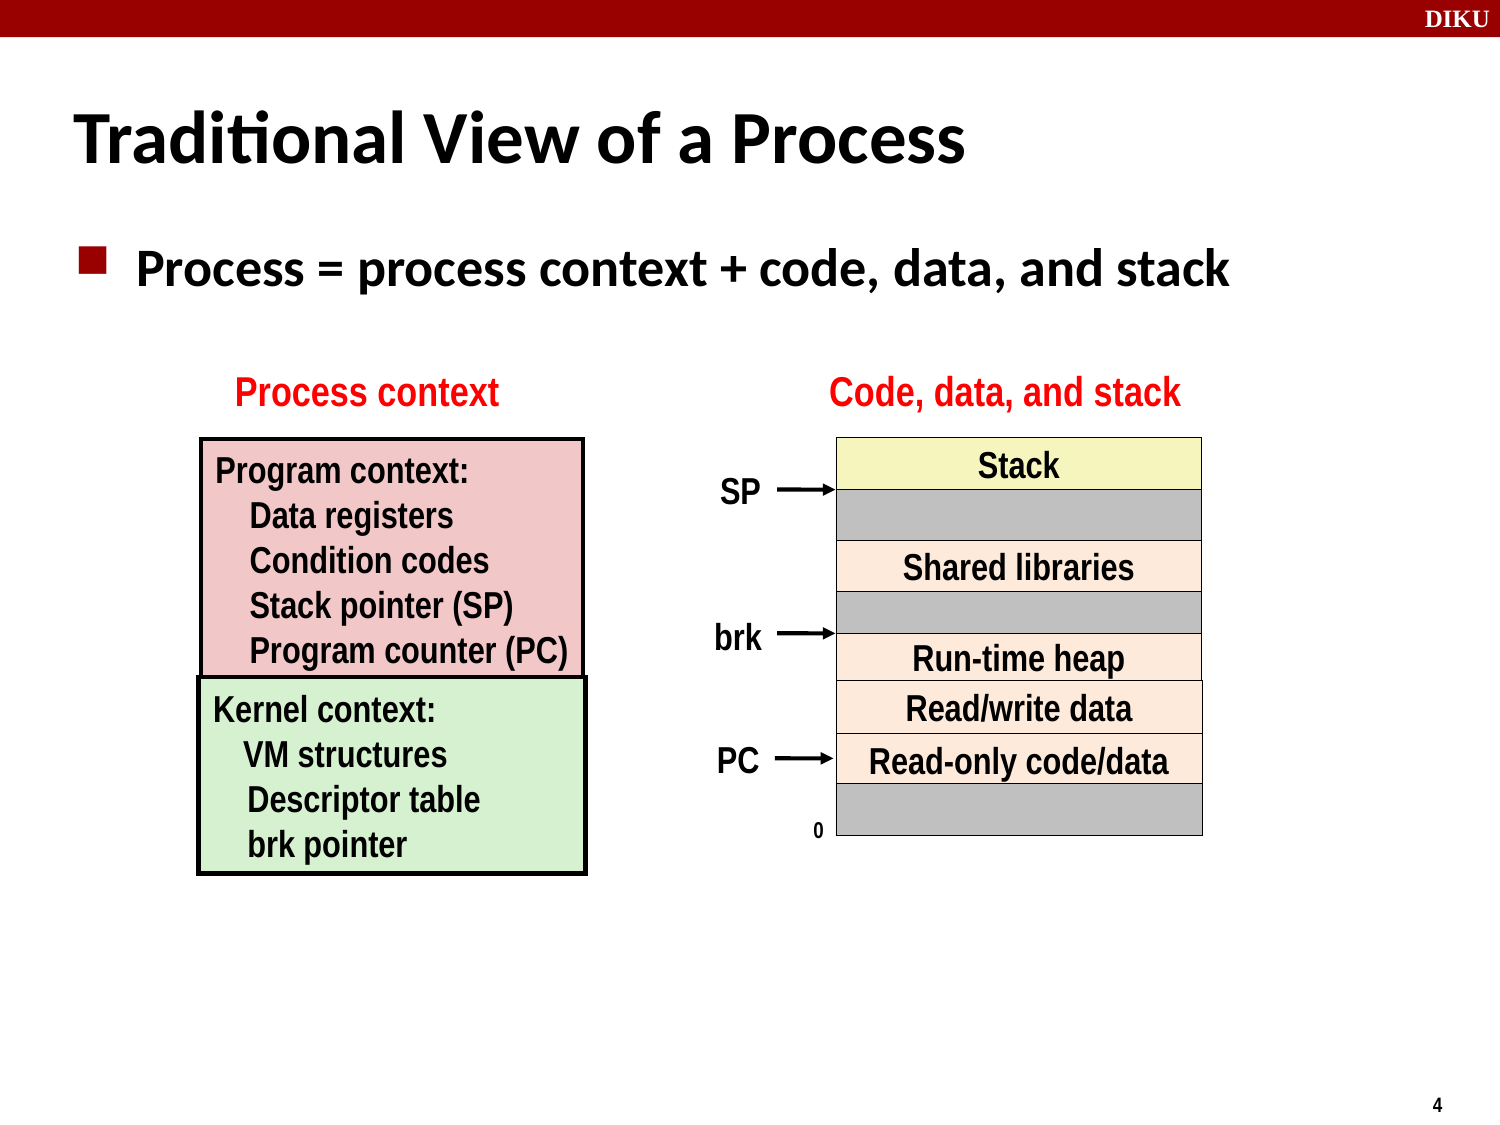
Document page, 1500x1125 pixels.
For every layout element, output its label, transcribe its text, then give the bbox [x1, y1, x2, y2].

text_box SP [705, 460, 776, 520]
text_box Program context: Data registers Condition codes Stack pointer (SP) Program counter (PC) [200, 438, 584, 676]
text_box Process = process context + code, data, and stack [65, 224, 1361, 1041]
text_box Read-only code/data [835, 733, 1202, 783]
text_box Stack [835, 437, 1202, 490]
text_box [835, 490, 1202, 540]
text_box [835, 783, 1202, 836]
text_box Code, data, and stack [814, 357, 1196, 423]
text_box Traditional View of a Process [58, 71, 1304, 197]
text_box Run-time heap [835, 633, 1202, 680]
text_box PC [701, 728, 775, 789]
text_box Process context [220, 357, 514, 423]
text_box Kernel context: VM structures Descriptor table brk pointer [198, 676, 586, 874]
text_box brk [699, 605, 777, 666]
text_box Read/write data [835, 680, 1202, 733]
text_box 0 [798, 808, 839, 851]
text_box Shared libraries [835, 540, 1202, 591]
text_box [835, 591, 1202, 633]
